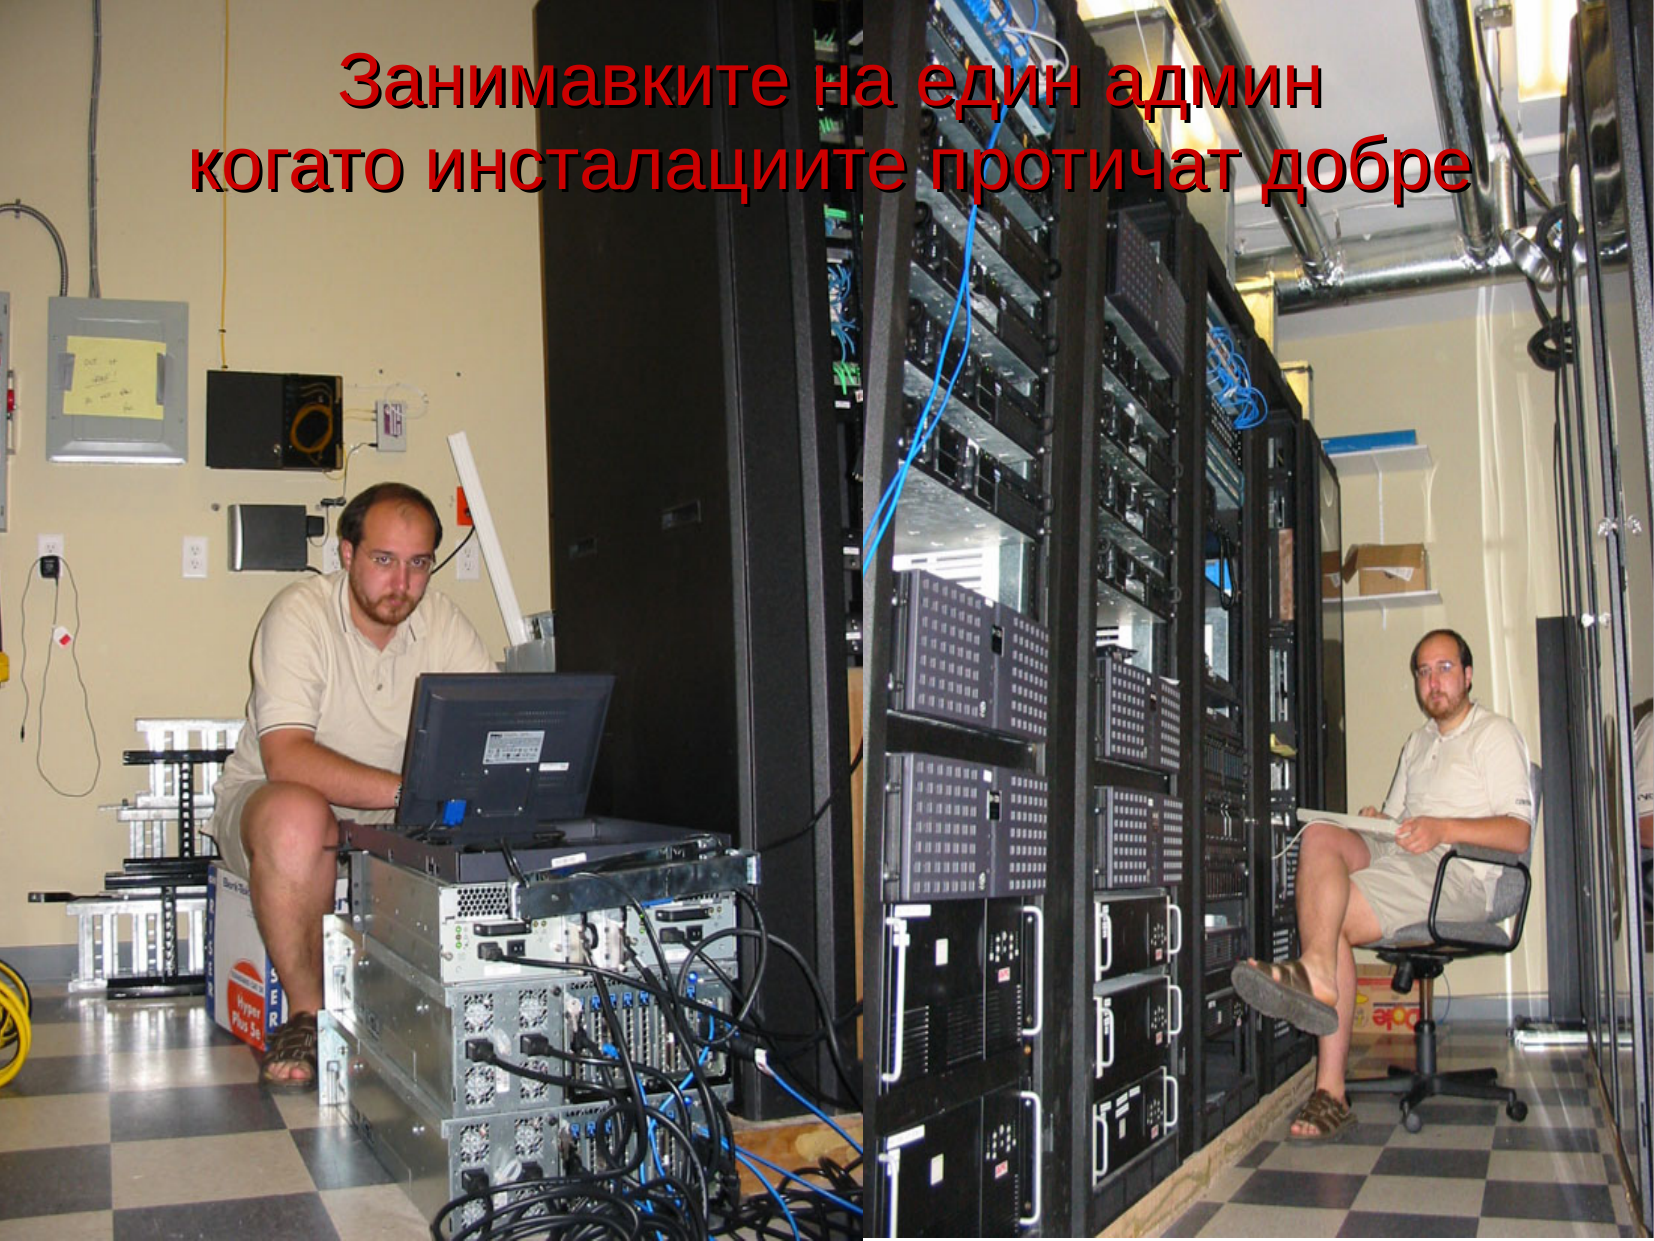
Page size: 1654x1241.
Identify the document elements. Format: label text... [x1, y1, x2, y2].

title Занимавките на един админ когато инсталациите протичат добре [86, 25, 1576, 218]
picture [0, 0, 1654, 1241]
